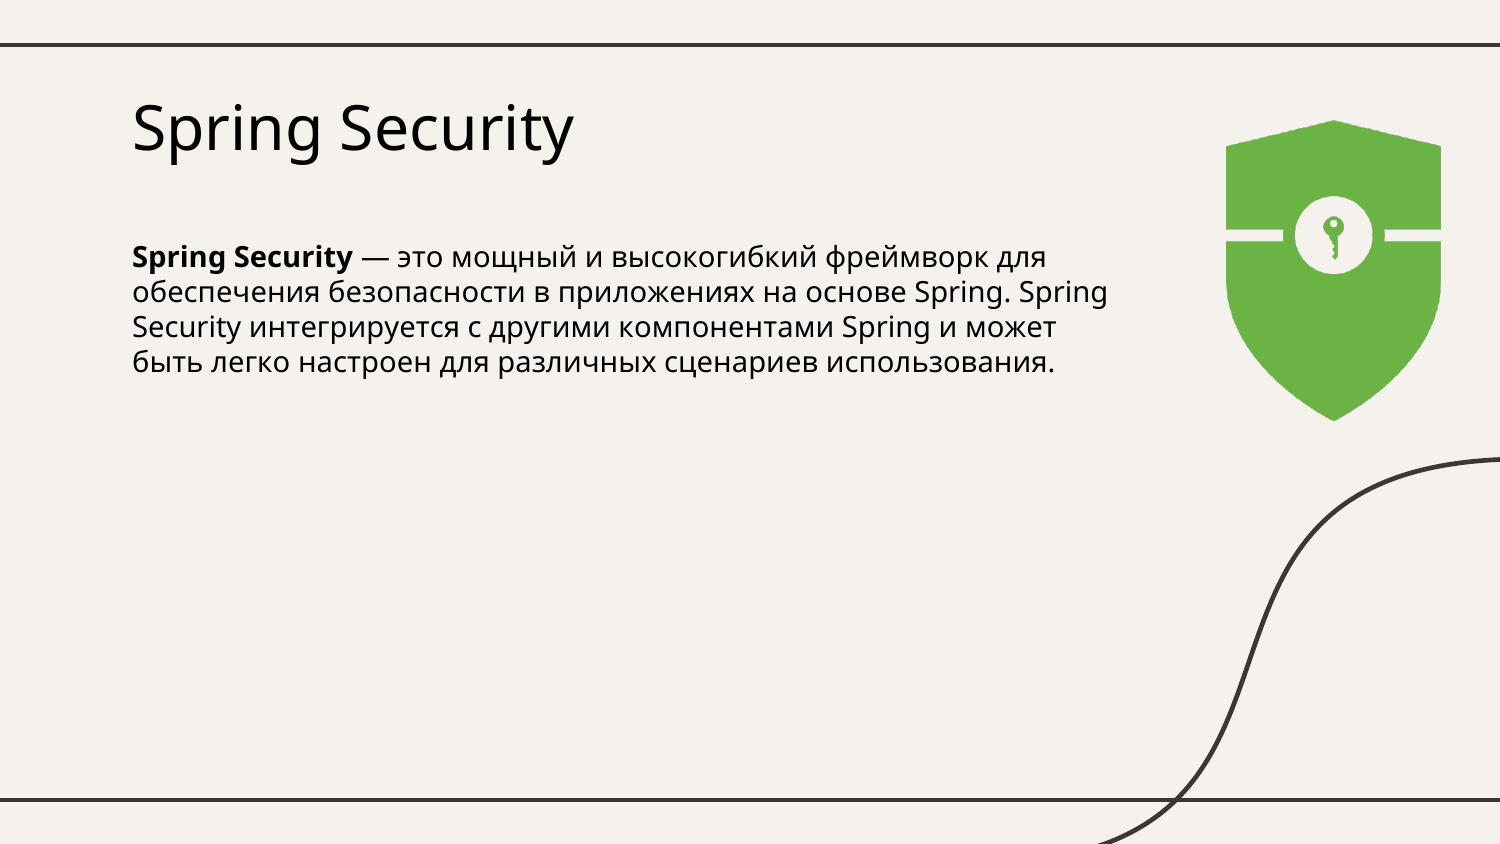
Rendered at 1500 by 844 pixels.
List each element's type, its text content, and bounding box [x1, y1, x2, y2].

title Spring Security [116, 72, 1049, 167]
subtitle Spring Security — это мощный и высокогибкий фреймворк для обеспечения безопасности в приложениях на основе Spring. Spring Security интегрируется с другими компонентами Spring и может быть легко настроен для различных сценариев использования. [116, 223, 1143, 756]
picture [1226, 120, 1441, 421]
